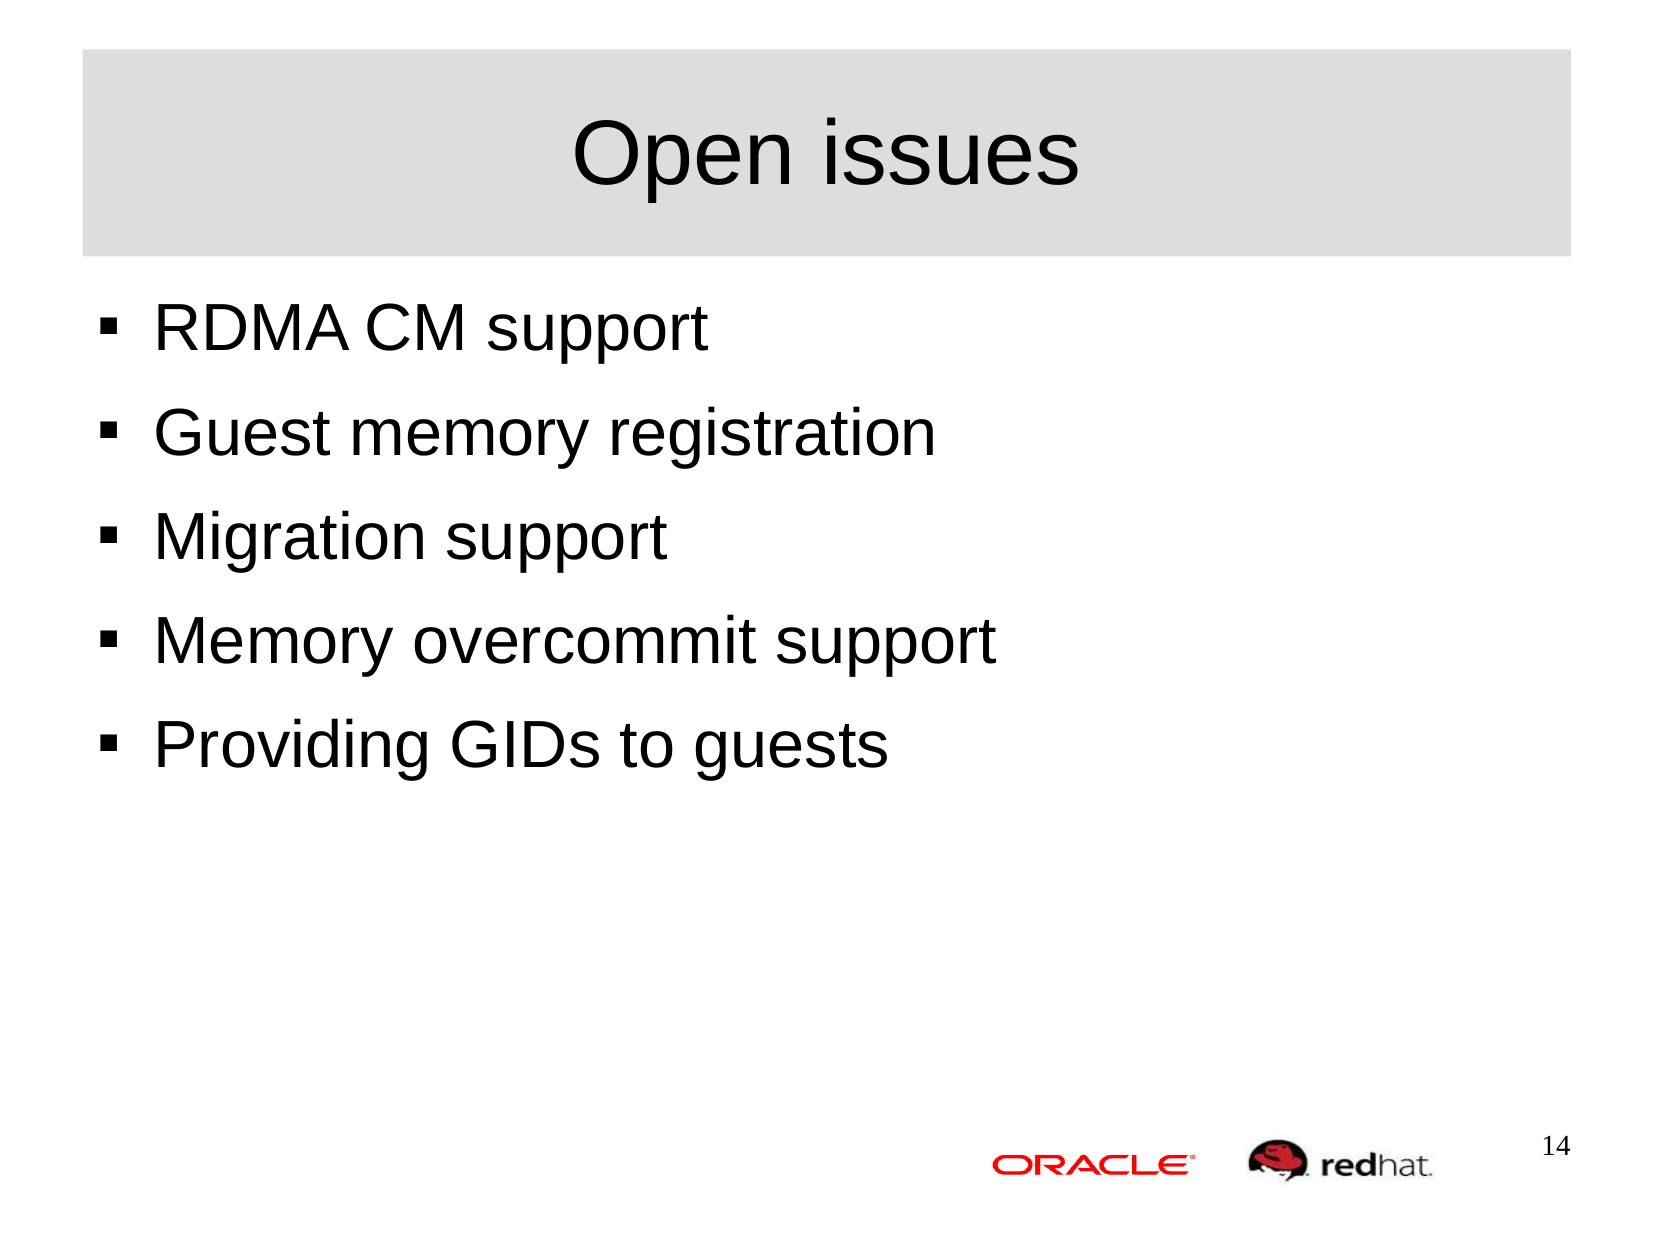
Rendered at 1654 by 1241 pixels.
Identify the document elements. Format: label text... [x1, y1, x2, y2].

picture [975, 1117, 1213, 1212]
title Open issues [82, 49, 1571, 257]
list RDMA CM support Guest memory registration Migration support Memory overcommit support Providing GIDs to guests [82, 290, 1571, 1010]
picture [1245, 1090, 1435, 1241]
